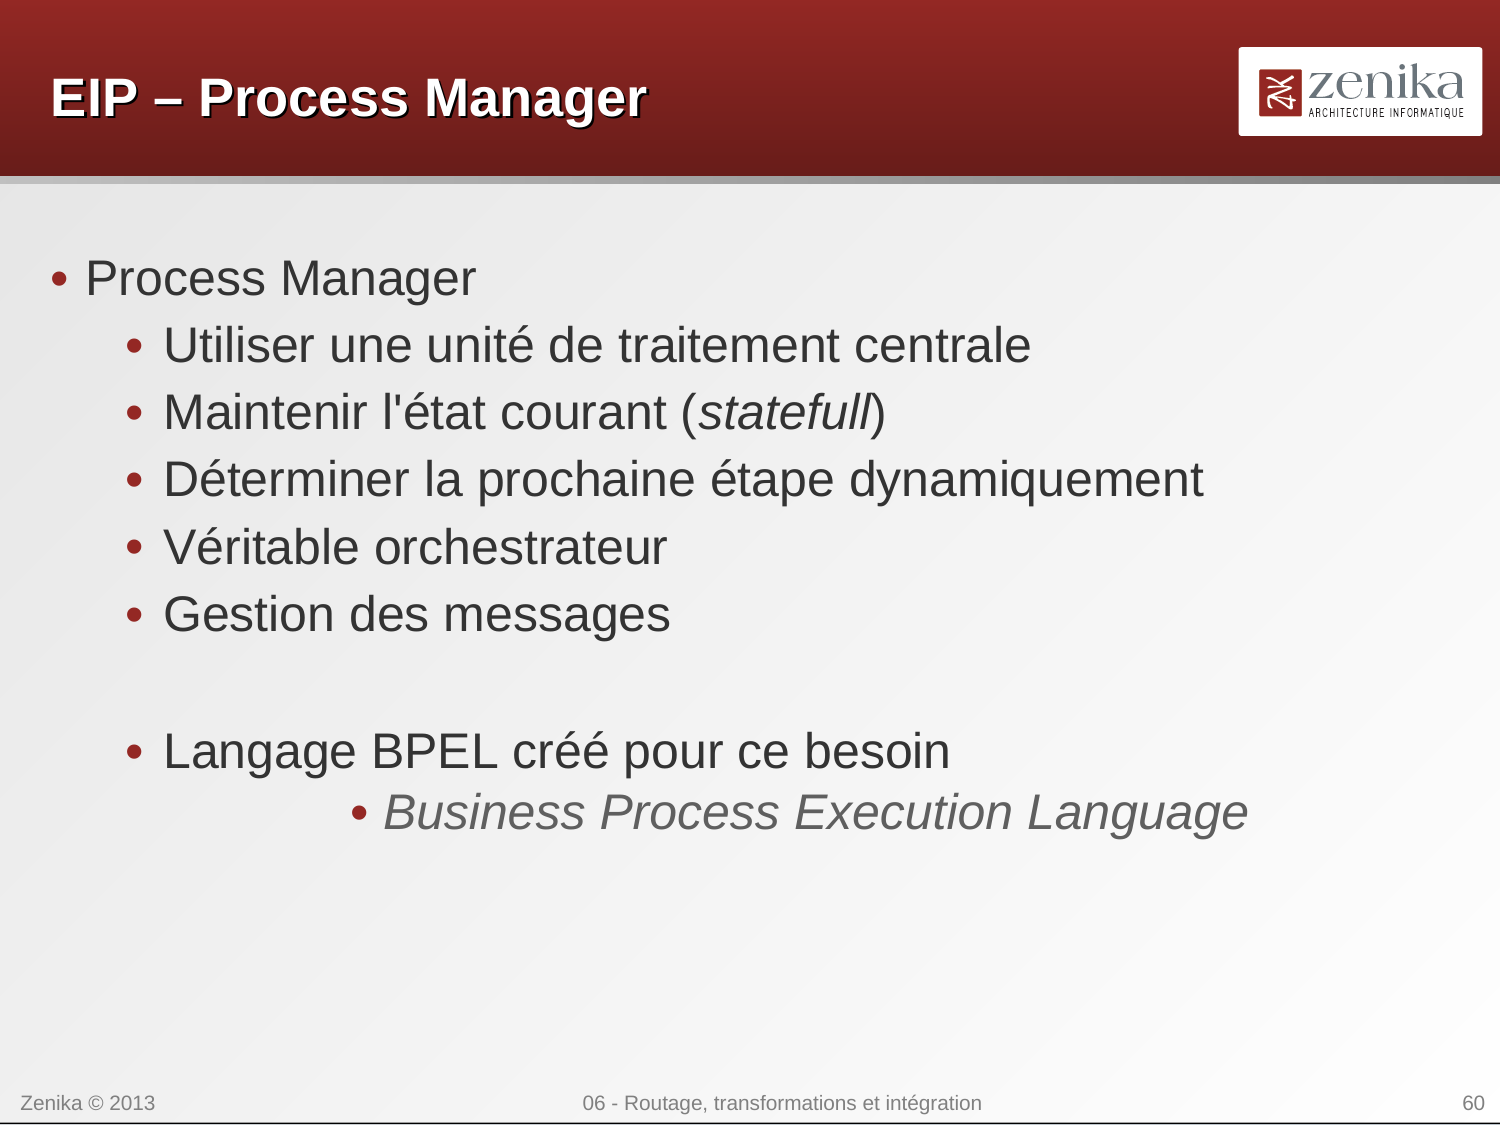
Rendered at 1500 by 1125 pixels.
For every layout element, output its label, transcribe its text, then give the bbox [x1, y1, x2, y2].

list Process Manager Utiliser une unité de traitement centrale Maintenir l'état courant (statefull) Déterminer la prochaine étape dynamiquement Véritable orchestrateur Gestion des messages Langage BPEL créé pour ce besoin Business Process Execution Language [50, 250, 1477, 1064]
title EIP – Process Manager [50, 22, 1206, 172]
picture [1257, 58, 1464, 125]
